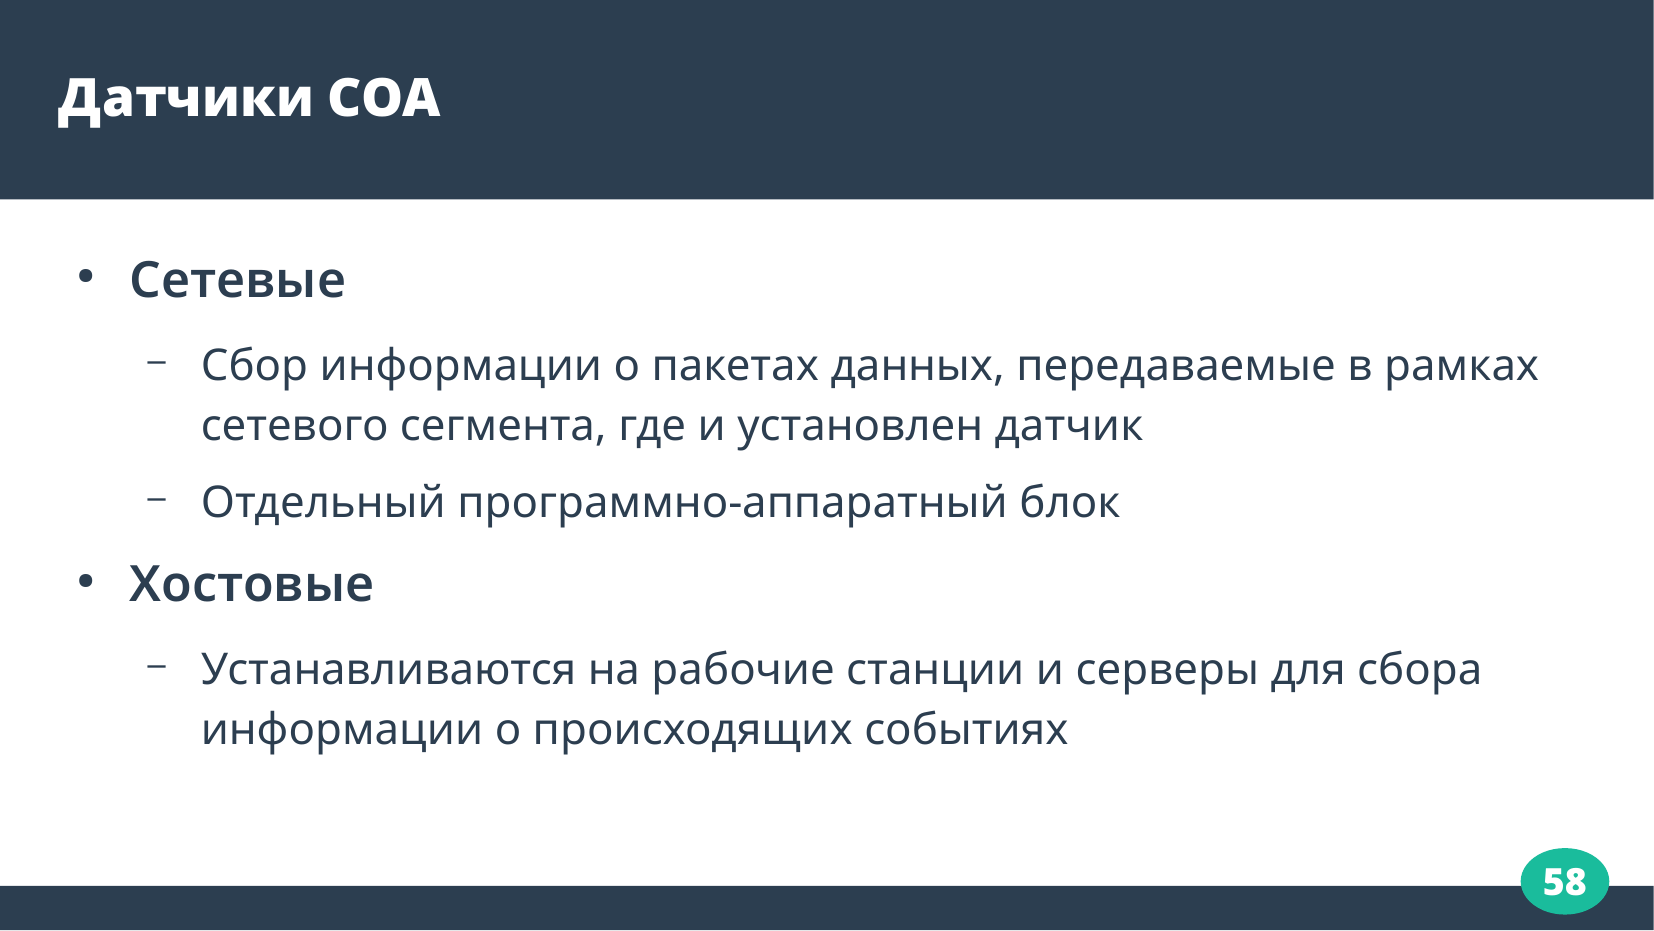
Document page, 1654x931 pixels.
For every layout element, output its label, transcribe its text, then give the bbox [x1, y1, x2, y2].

title Датчики СОА [59, 37, 1595, 155]
list Сетевые Сбор информации о пакетах данных, передаваемые в рамках сетевого сегмента, где и установлен датчик Отдельный программно-аппаратный блок Хостовые Устанавливаются на рабочие станции и серверы для сбора информации о происходящих событиях [59, 243, 1595, 864]
